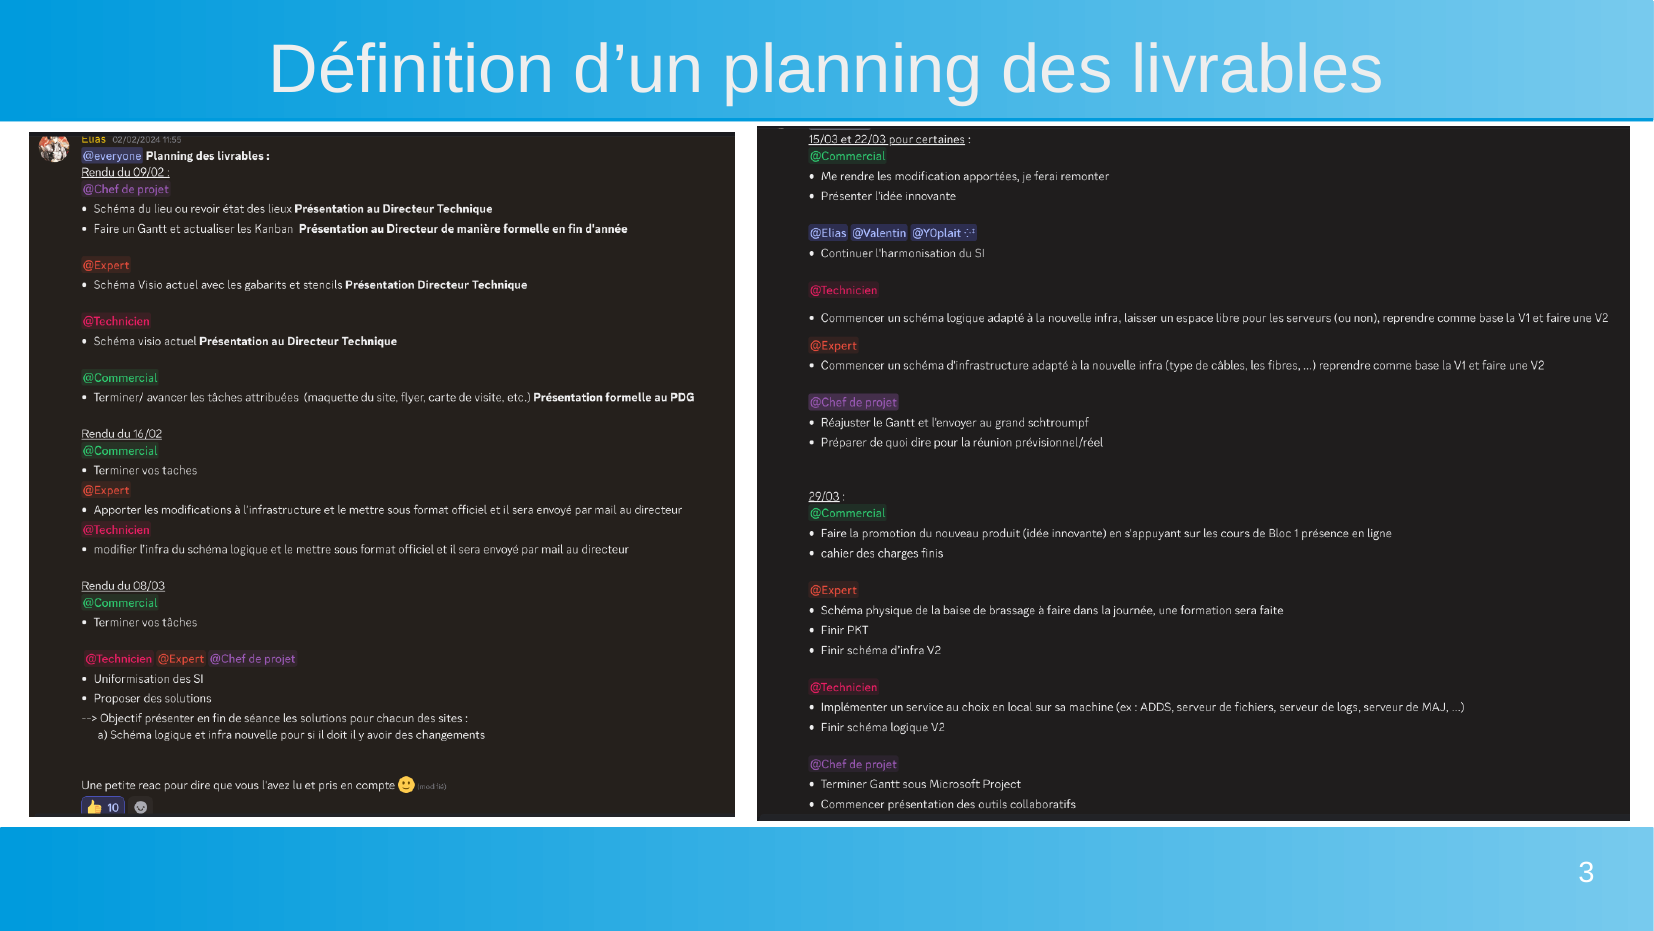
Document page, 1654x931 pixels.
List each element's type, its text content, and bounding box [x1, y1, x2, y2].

picture [29, 132, 735, 817]
title Définition d’un planning des livrables [0, 0, 1654, 146]
picture [757, 126, 1630, 821]
